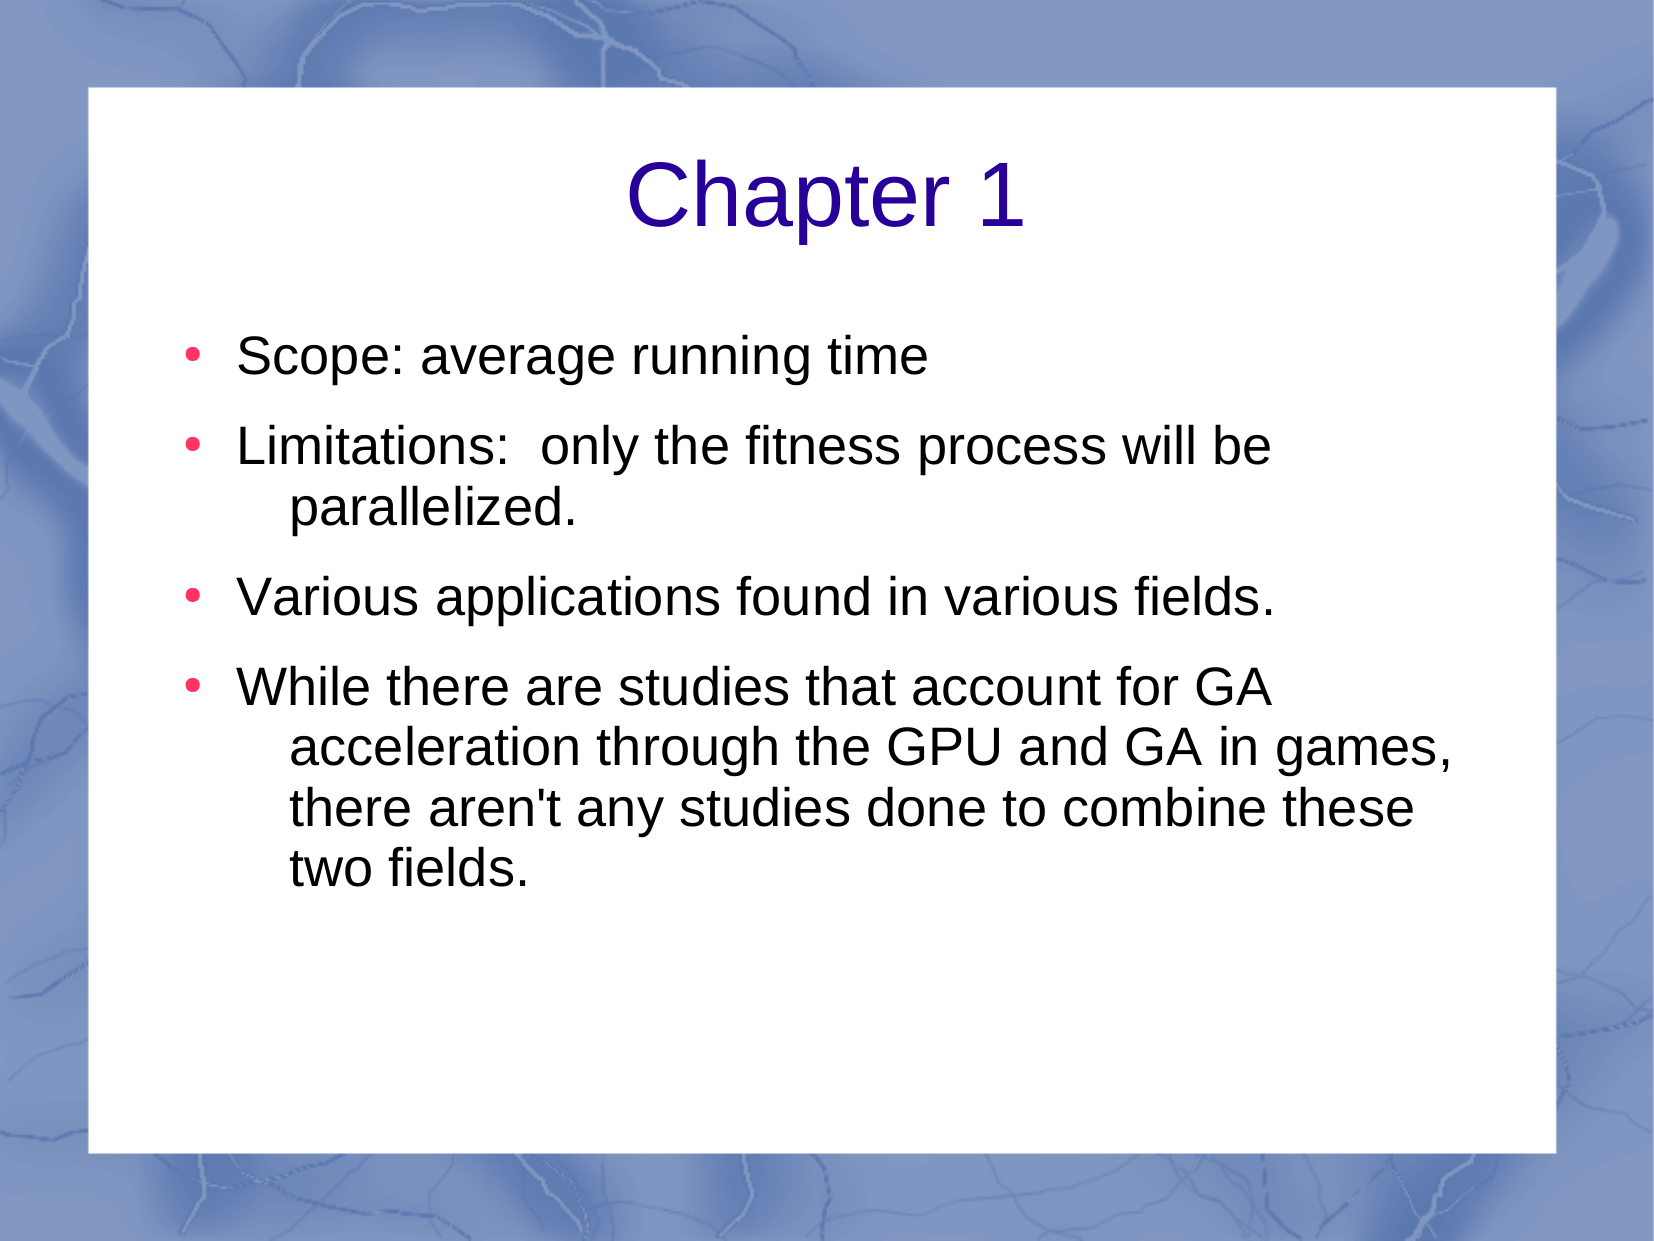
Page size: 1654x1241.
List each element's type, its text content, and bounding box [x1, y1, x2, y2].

title Chapter 1 [118, 98, 1536, 291]
list Scope: average running time Limitations: only the fitness process will be parallelized. Various applications found in various fields. While there are studies that account for GA acceleration through the GPU and GA in games, there aren't any studies done to combine these two fields. [147, 325, 1506, 996]
picture [0, 0, 1654, 1241]
